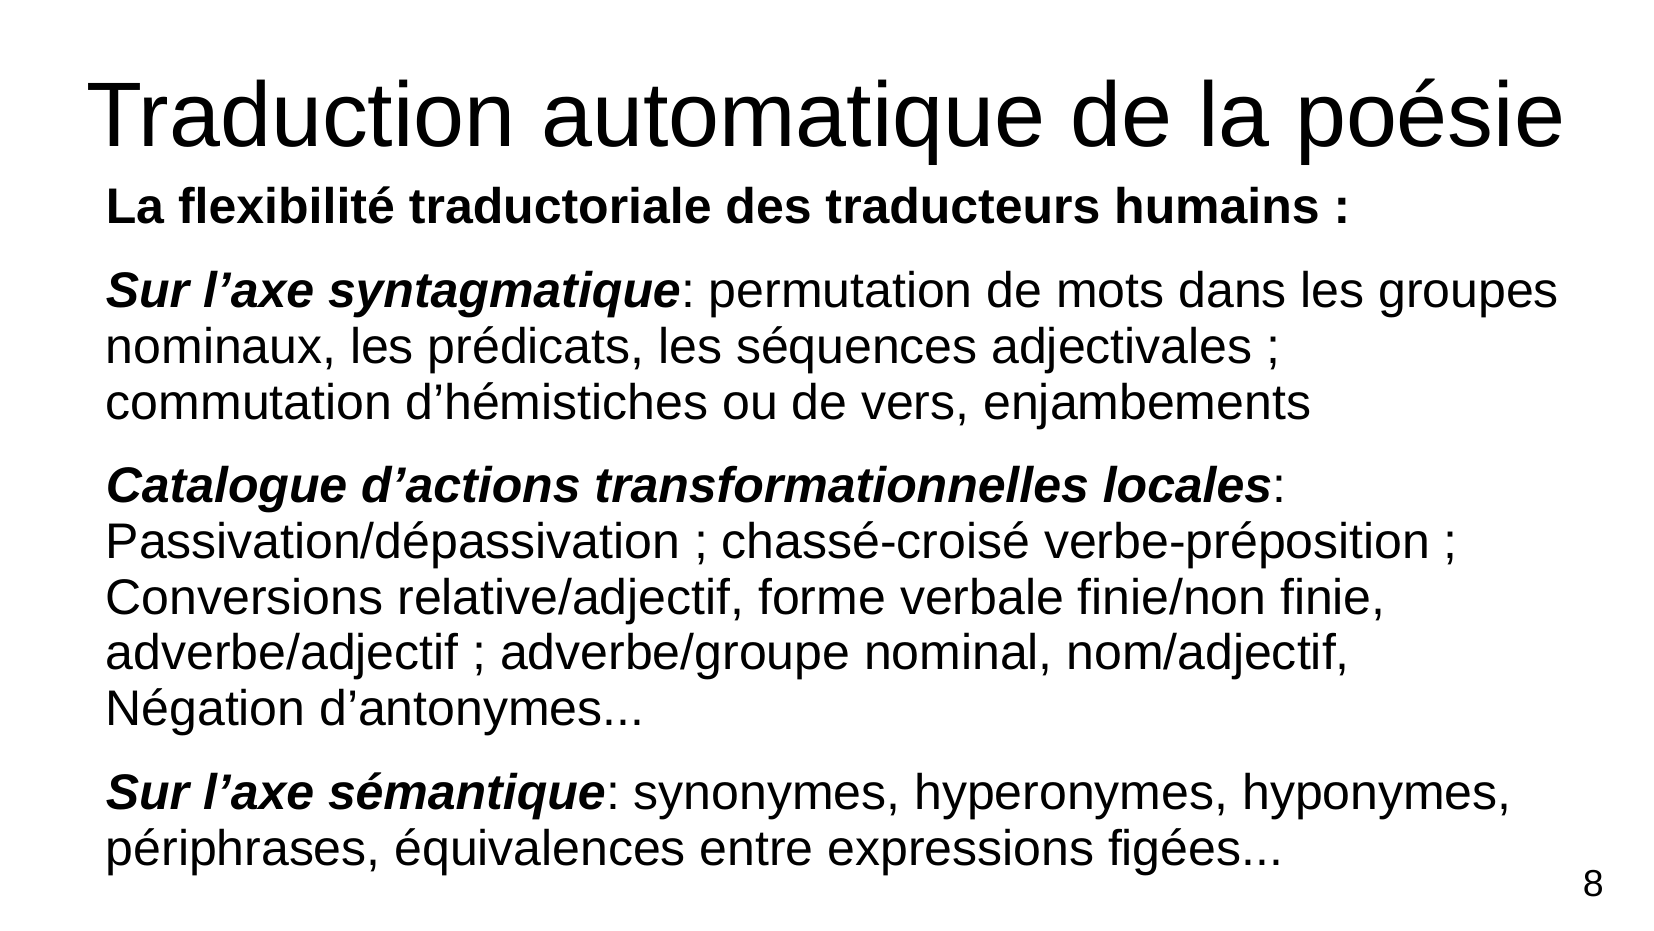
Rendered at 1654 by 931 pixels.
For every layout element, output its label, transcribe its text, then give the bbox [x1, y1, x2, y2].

text_box La flexibilité traductoriale des traducteurs humains : Sur l’axe syntagmatique: permutation de mots dans les groupes nominaux, les prédicats, les séquences adjectivales ; commutation d’hémistiches ou de vers, enjambements Catalogue d’actions transformationnelles locales: Passivation/dépassivation ; chassé-croisé verbe-préposition ; Conversions relative/adjectif, forme verbale finie/non finie, adverbe/adjectif ; adverbe/groupe nominal, nom/adjectif, Négation d’antonymes... Sur l’axe sémantique: synonymes, hyperonymes, hyponymes, périphrases, équivalences entre expressions figées... [91, 171, 1594, 884]
title Traduction automatique de la poésie [82, 37, 1571, 193]
text_box <numéro> [1568, 855, 1631, 912]
